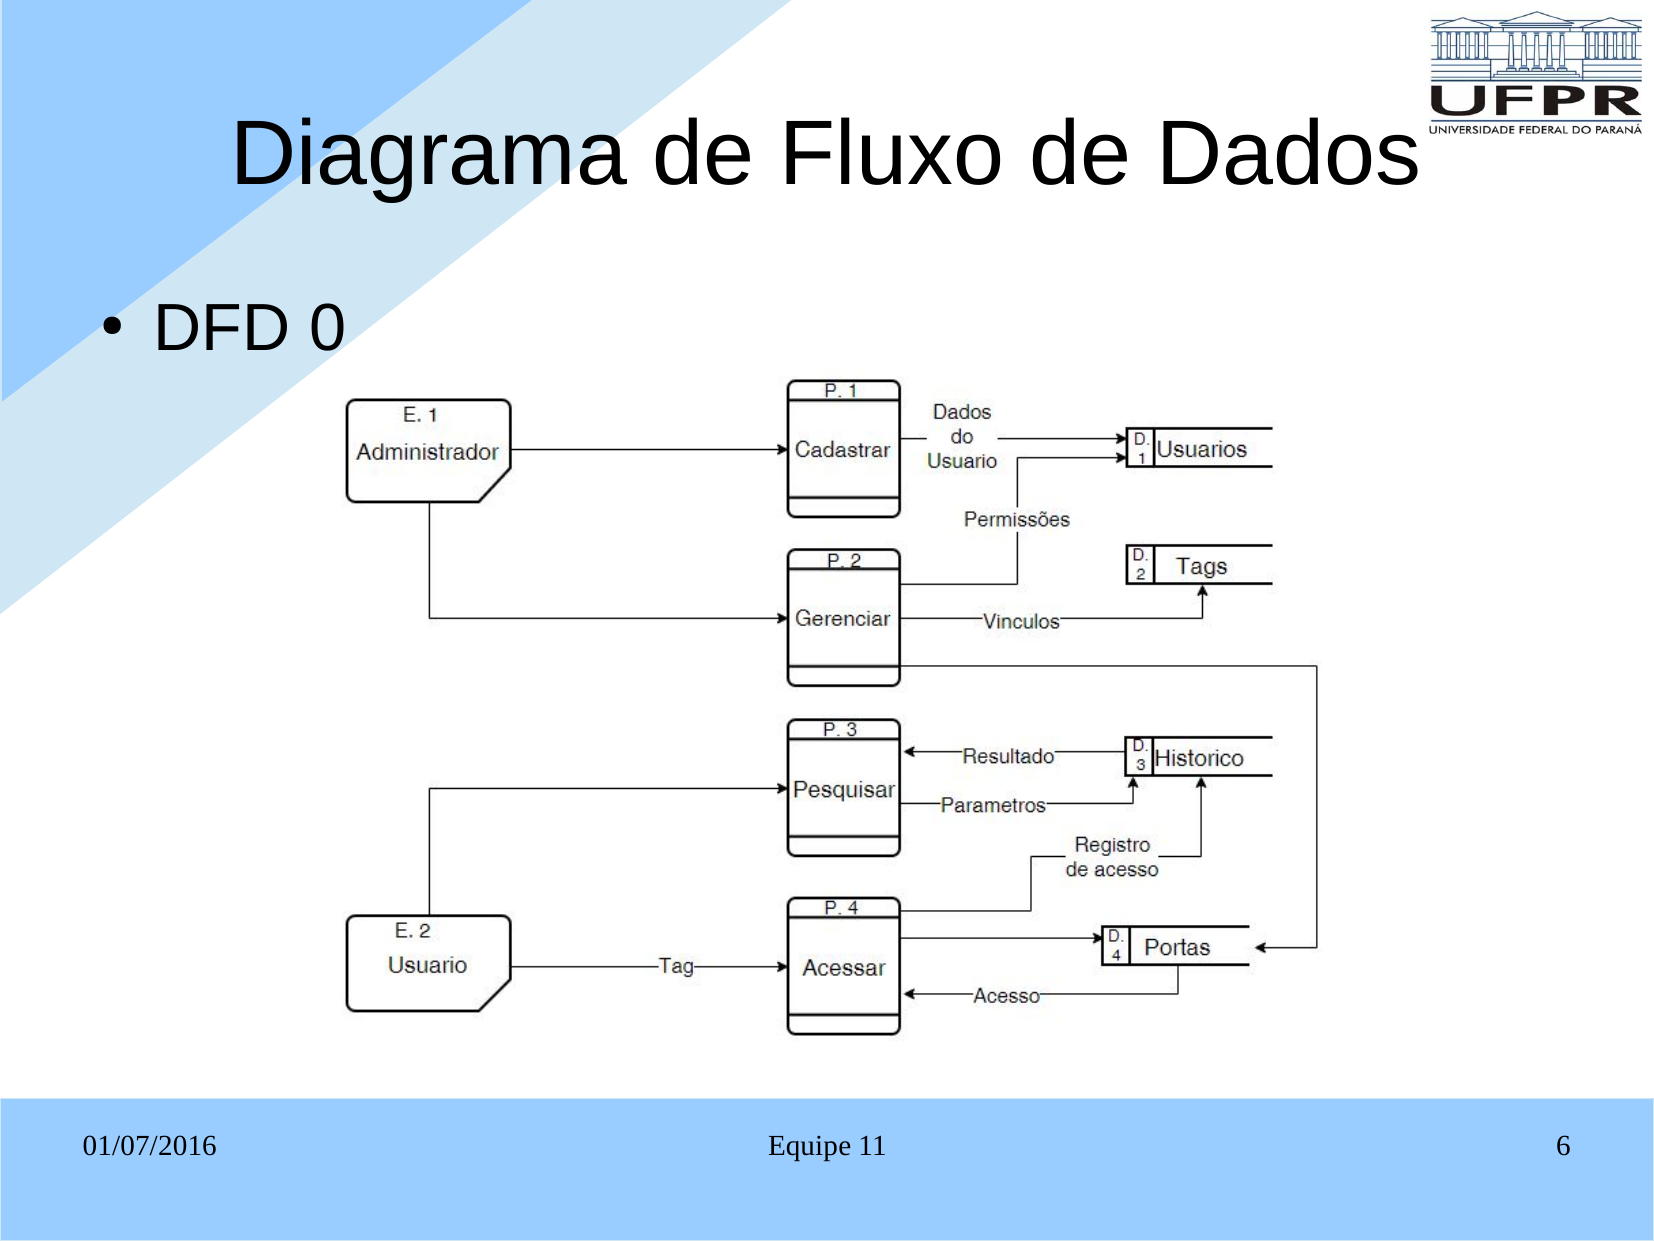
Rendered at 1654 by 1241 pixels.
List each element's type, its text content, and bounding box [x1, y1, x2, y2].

title Diagrama de Fluxo de Dados [82, 49, 1571, 257]
picture [1429, 11, 1642, 134]
list DFD 0 [82, 290, 1571, 1010]
picture [320, 366, 1334, 1052]
